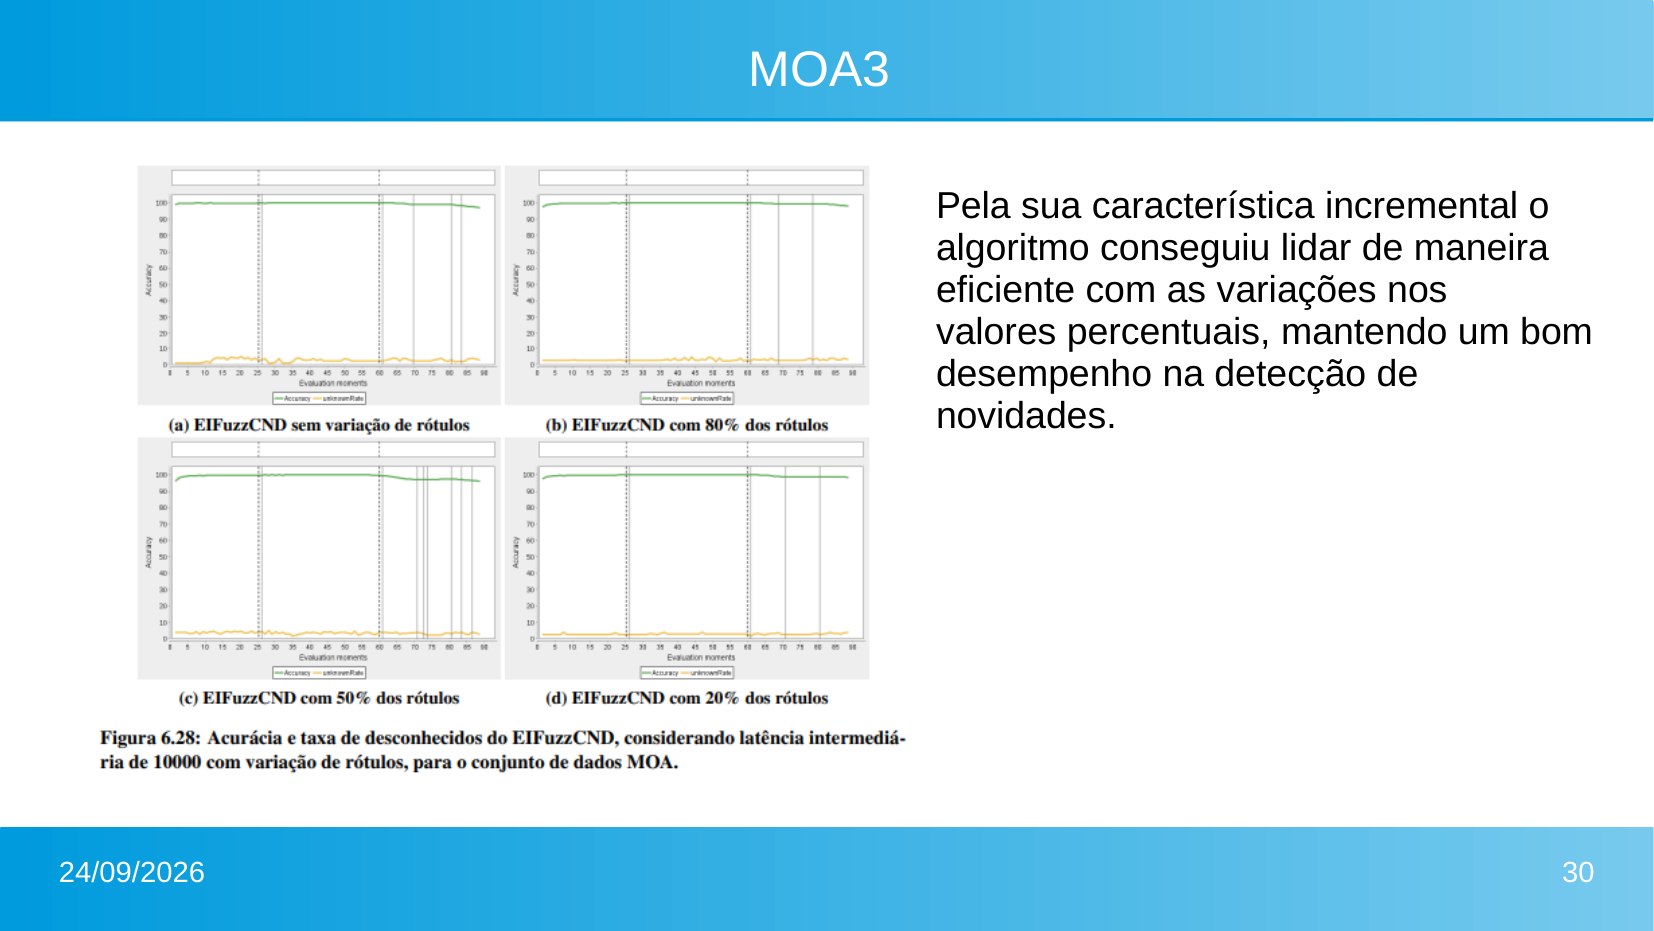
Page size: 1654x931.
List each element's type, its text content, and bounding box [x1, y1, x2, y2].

text_box Pela sua característica incremental o algoritmo conseguiu lidar de maneira eficiente com as variações nos valores percentuais, mantendo um bom desempenho na detecção de novidades. [921, 177, 1625, 798]
picture [76, 147, 922, 798]
title MOA3 [59, 29, 1595, 108]
